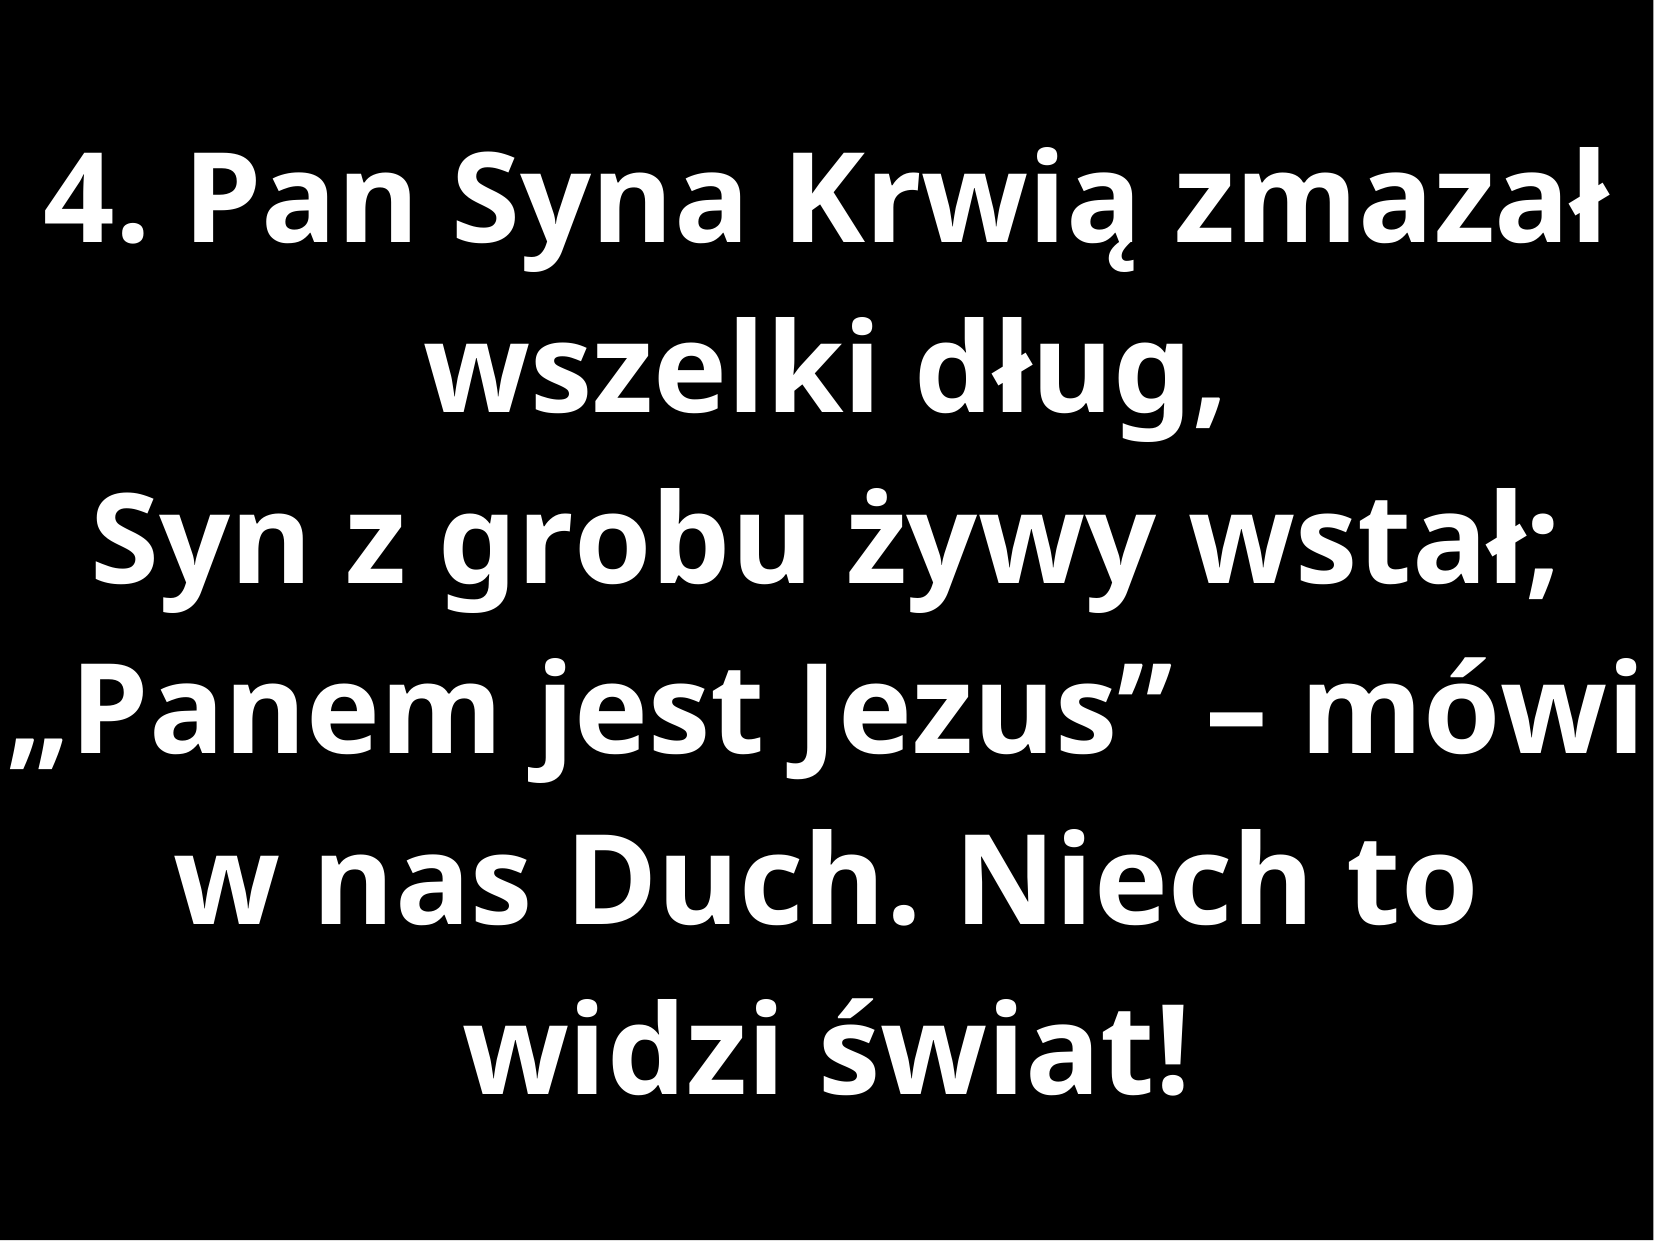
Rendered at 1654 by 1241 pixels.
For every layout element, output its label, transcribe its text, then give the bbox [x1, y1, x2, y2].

title 4. Pan Syna Krwią zmazał wszelki dług, Syn z grobu żywy wstał; „Panem jest Jezus” – mówi w nas Duch. Niech to widzi świat! [0, 0, 1654, 1241]
